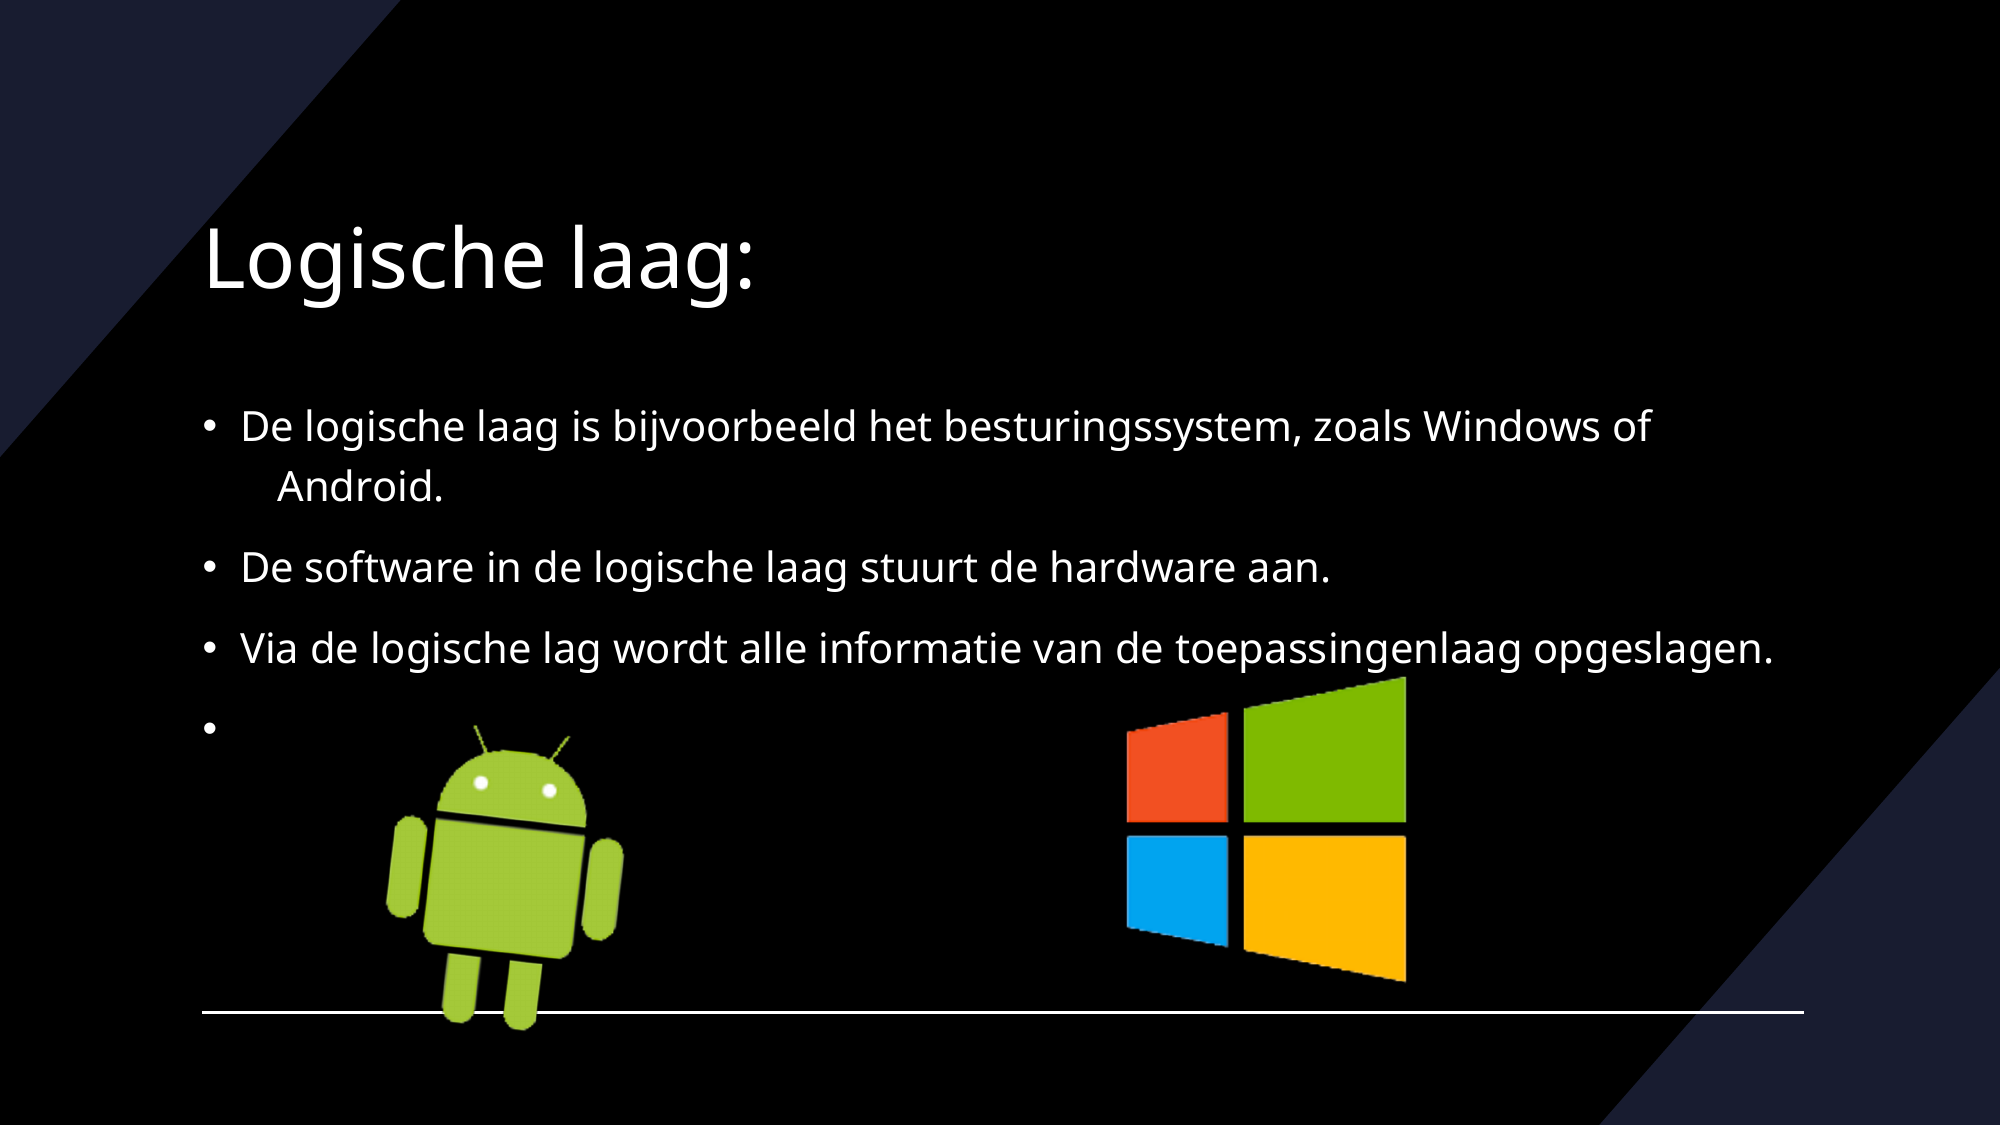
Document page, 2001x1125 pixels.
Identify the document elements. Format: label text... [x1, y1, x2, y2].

picture [264, 645, 733, 1091]
picture [1054, 629, 1480, 1030]
title Logische laag: [187, 143, 1813, 367]
list De logische laag is bijvoorbeeld het besturingssystem, zoals Windows of Android. De software in de logische laag stuurt de hardware aan. Via de logische lag wordt alle informatie van de toepassingenlaag opgeslagen. [187, 382, 1813, 968]
